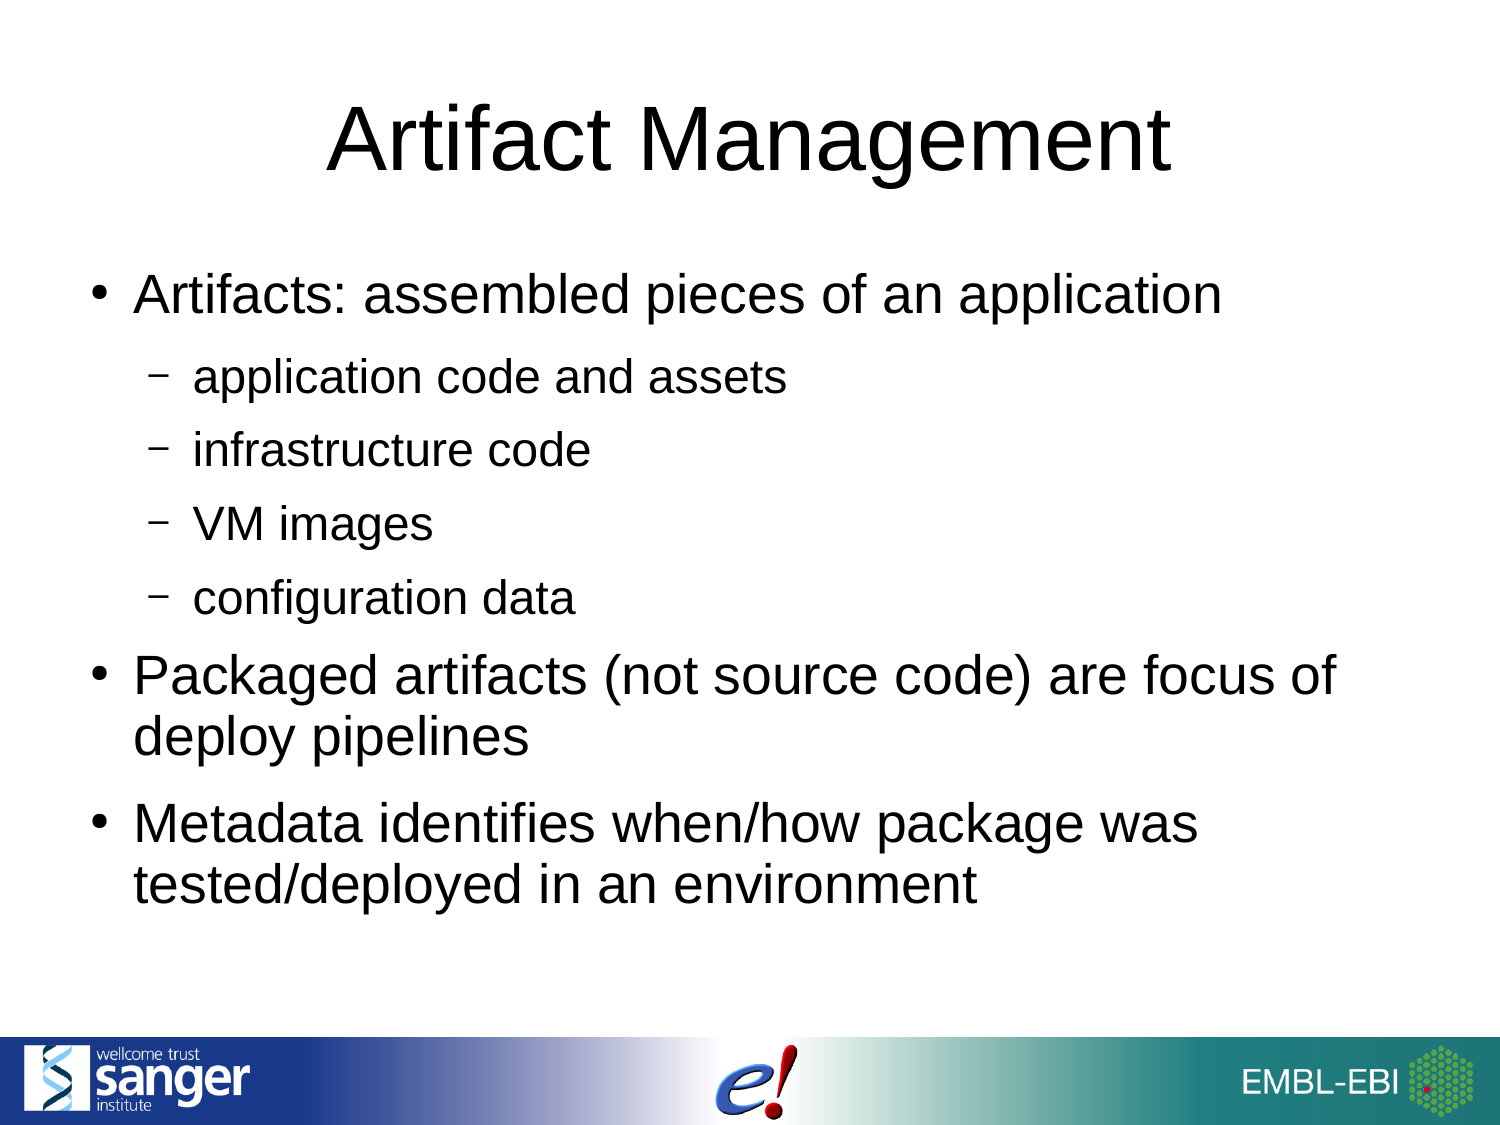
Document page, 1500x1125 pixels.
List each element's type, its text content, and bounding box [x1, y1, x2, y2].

title Artifact Management [75, 44, 1425, 233]
picture [0, 1037, 1500, 1125]
list Artifacts: assembled pieces of an application application code and assets infrastructure code VM images configuration data Packaged artifacts (not source code) are focus of deploy pipelines Metadata identifies when/how package was tested/deployed in an environment [75, 263, 1395, 916]
